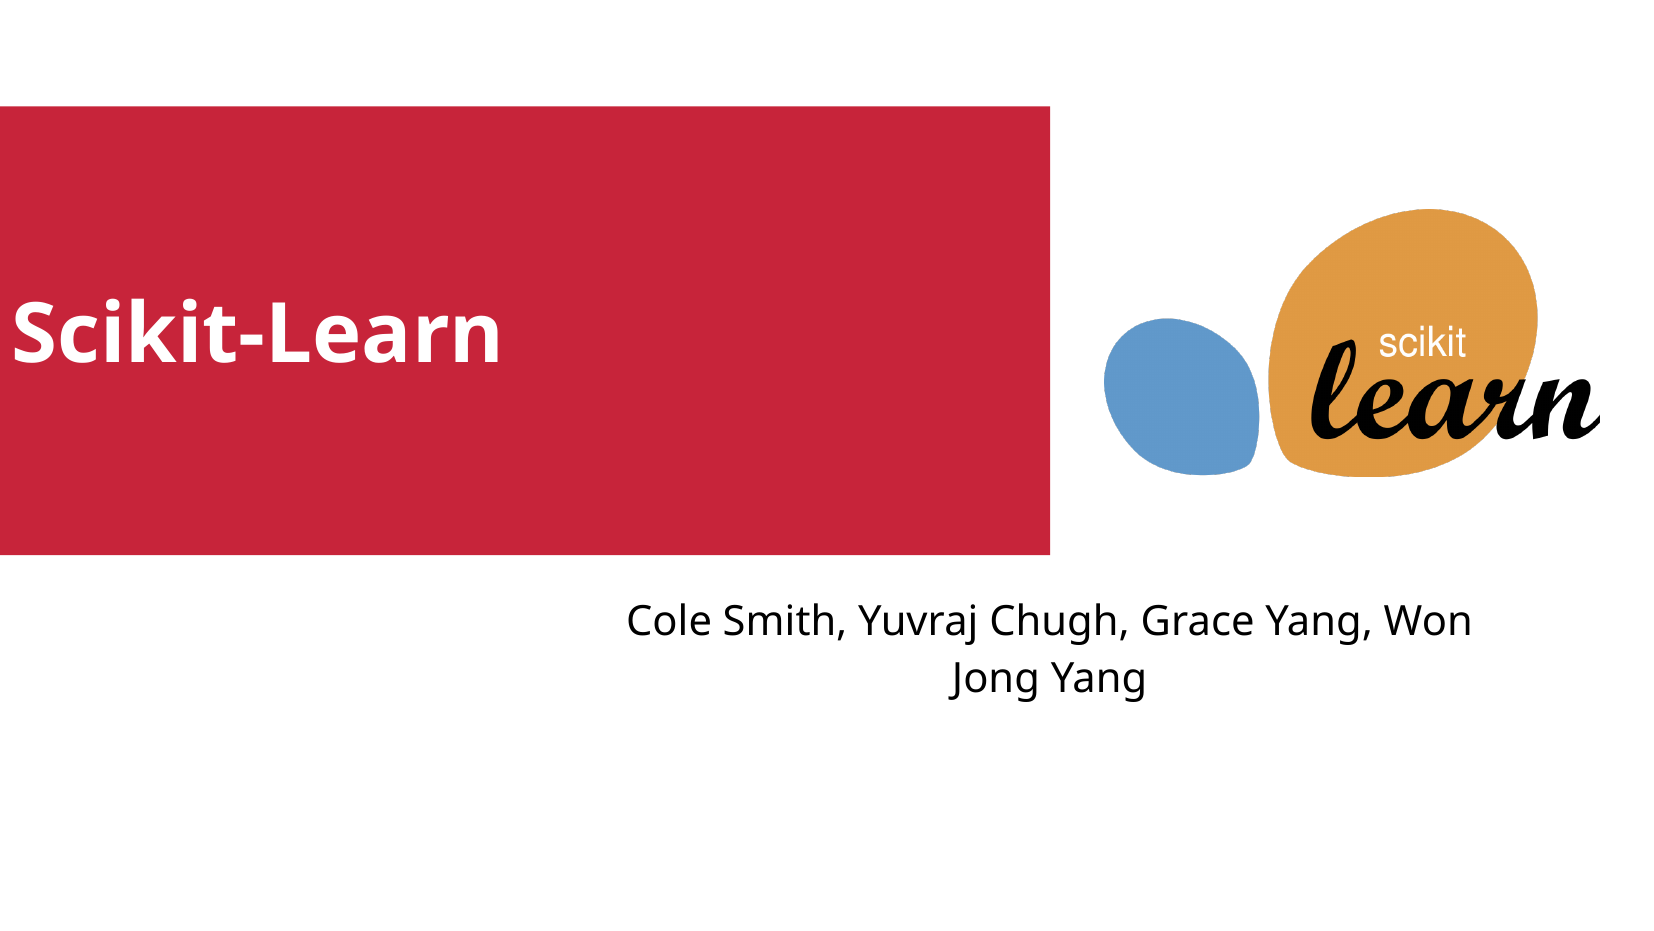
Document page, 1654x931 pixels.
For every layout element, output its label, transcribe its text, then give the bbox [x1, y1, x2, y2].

subtitle Cole Smith, Yuvraj Chugh, Grace Yang, Won Jong Yang [625, 590, 1489, 804]
title Scikit-Learn [0, 106, 1051, 556]
picture [1104, 209, 1600, 477]
